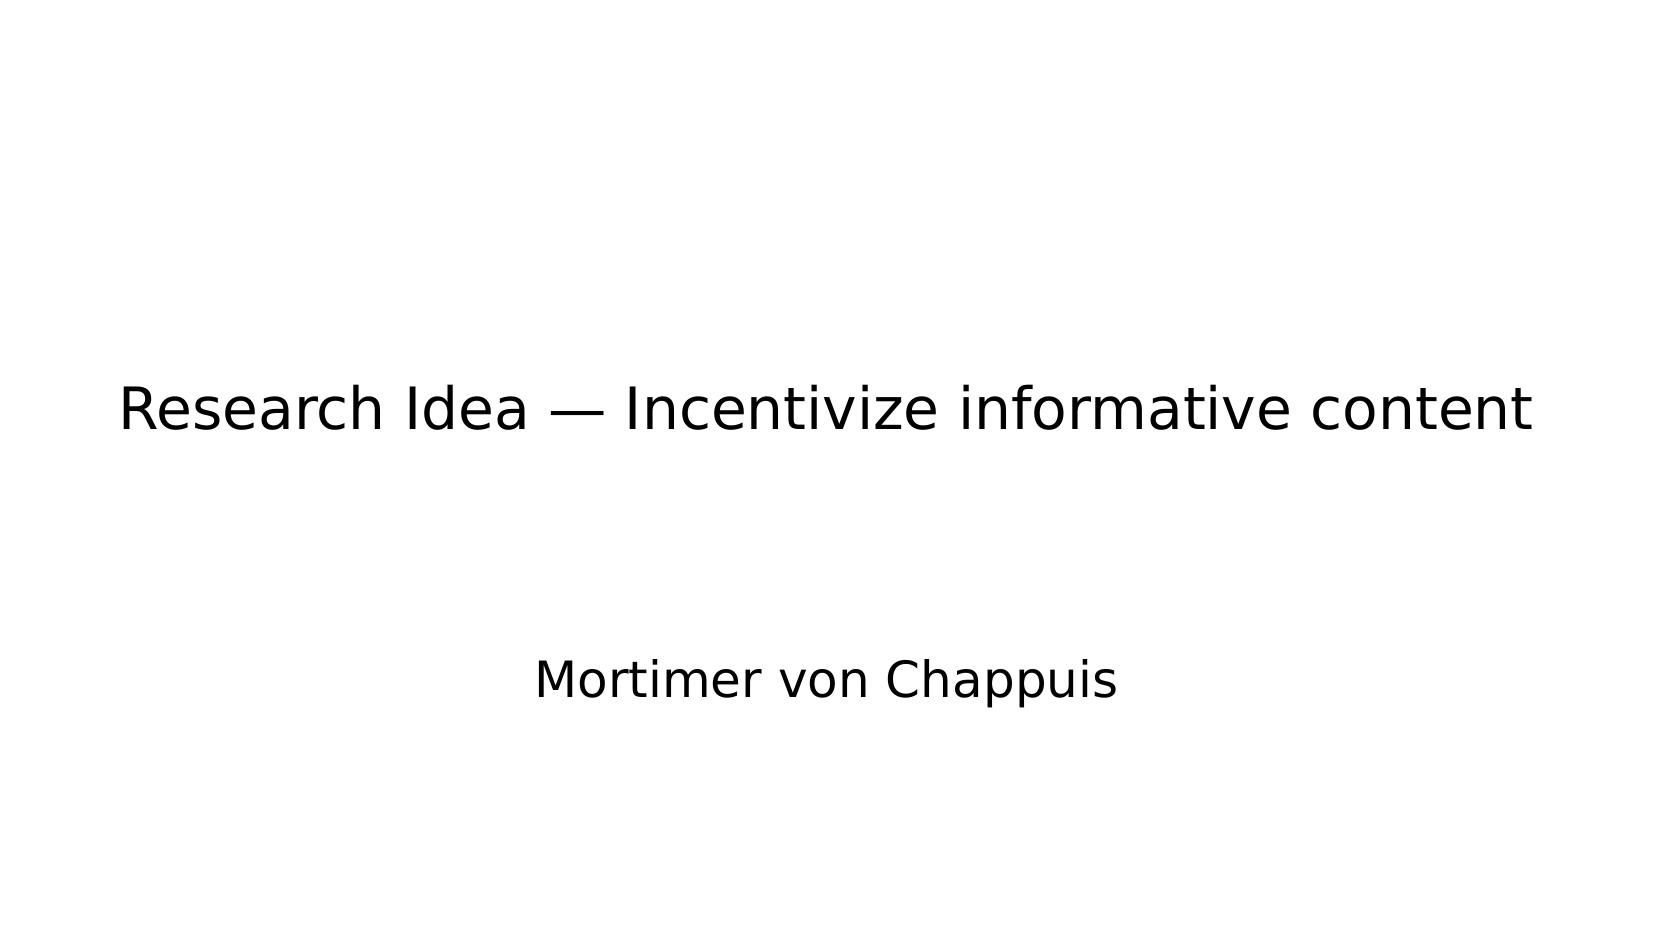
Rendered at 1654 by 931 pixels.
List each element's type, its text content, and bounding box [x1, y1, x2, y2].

subtitle Mortimer von Chappuis [82, 490, 1571, 870]
title Research Idea — Incentivize informative content [82, 332, 1571, 488]
